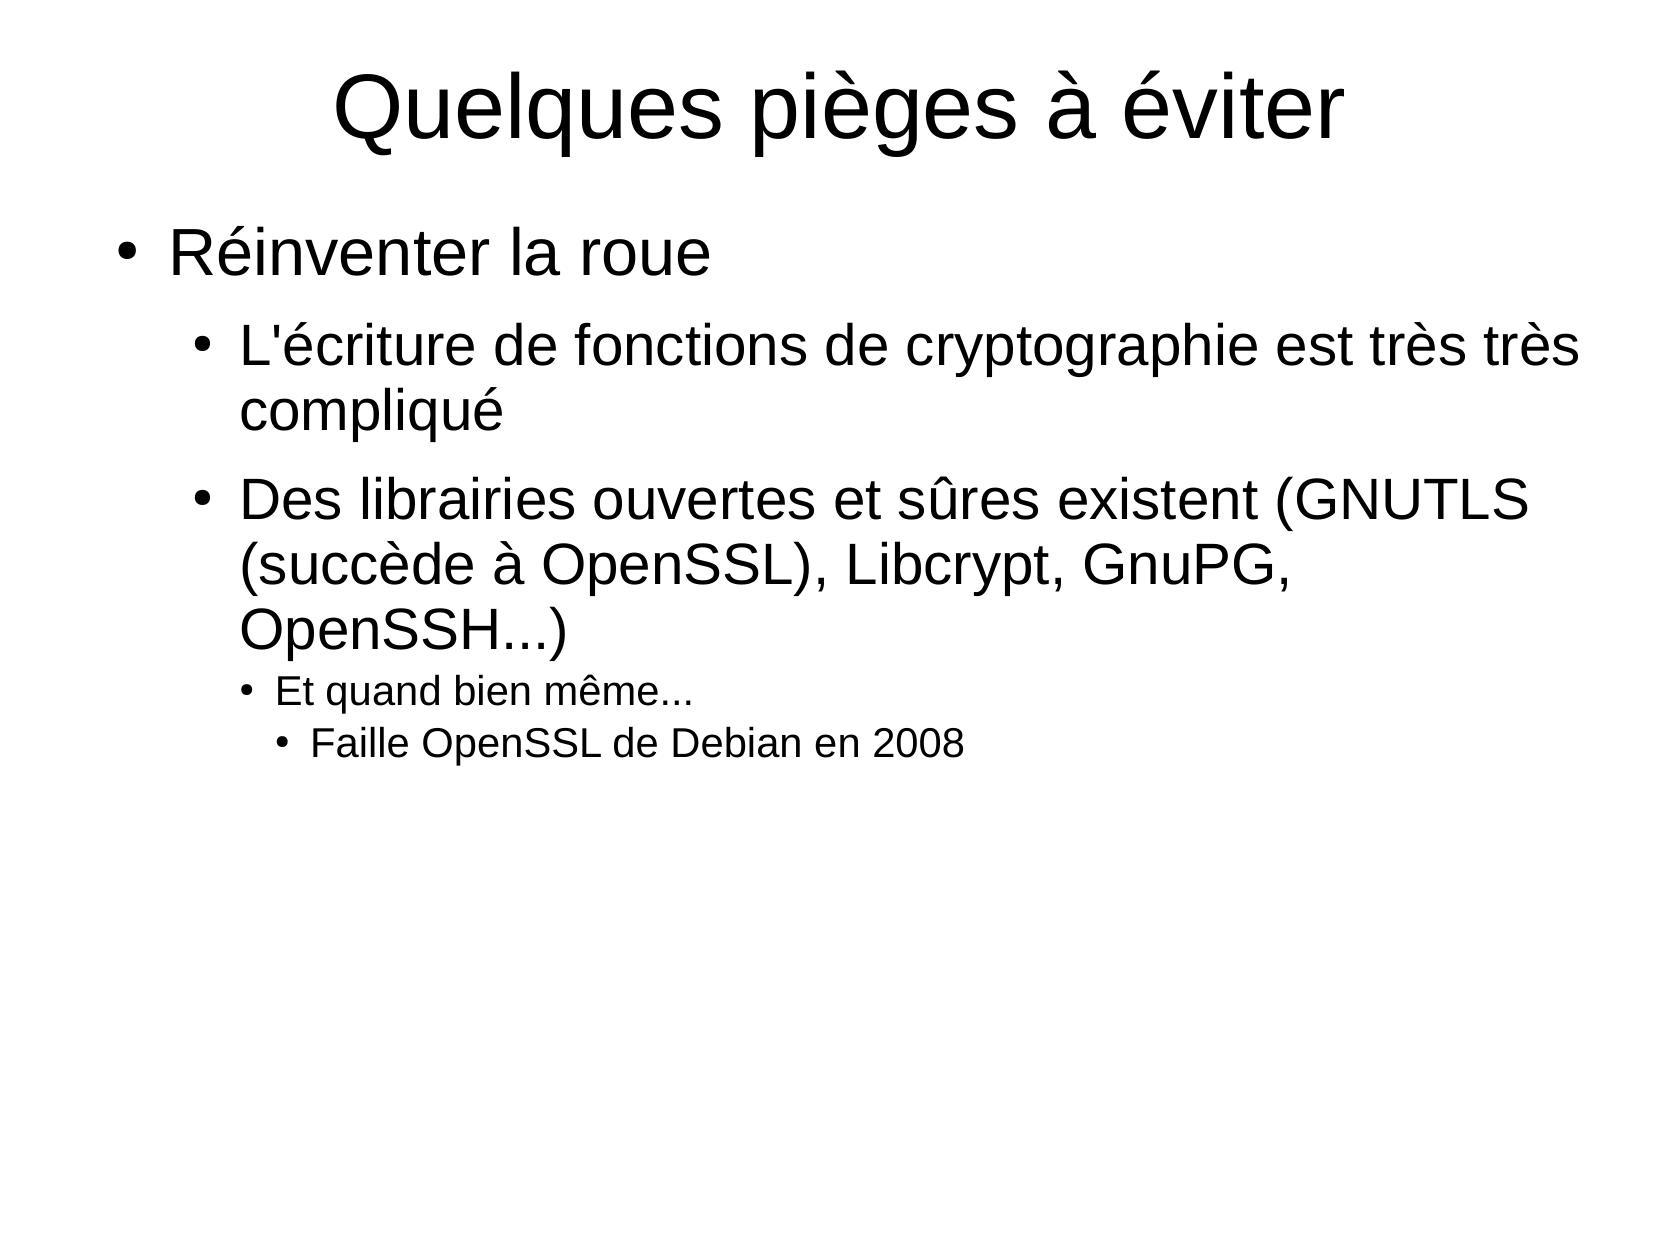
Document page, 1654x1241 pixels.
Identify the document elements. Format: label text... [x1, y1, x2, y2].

list Réinventer la roue L'écriture de fonctions de cryptographie est très très compliqué Des librairies ouvertes et sûres existent (GNUTLS (succède à OpenSSL), Libcrypt, GnuPG, OpenSSH...) Et quand bien même... Faille OpenSSL de Debian en 2008 [97, 214, 1586, 1127]
title Quelques pièges à éviter [247, 32, 1433, 181]
